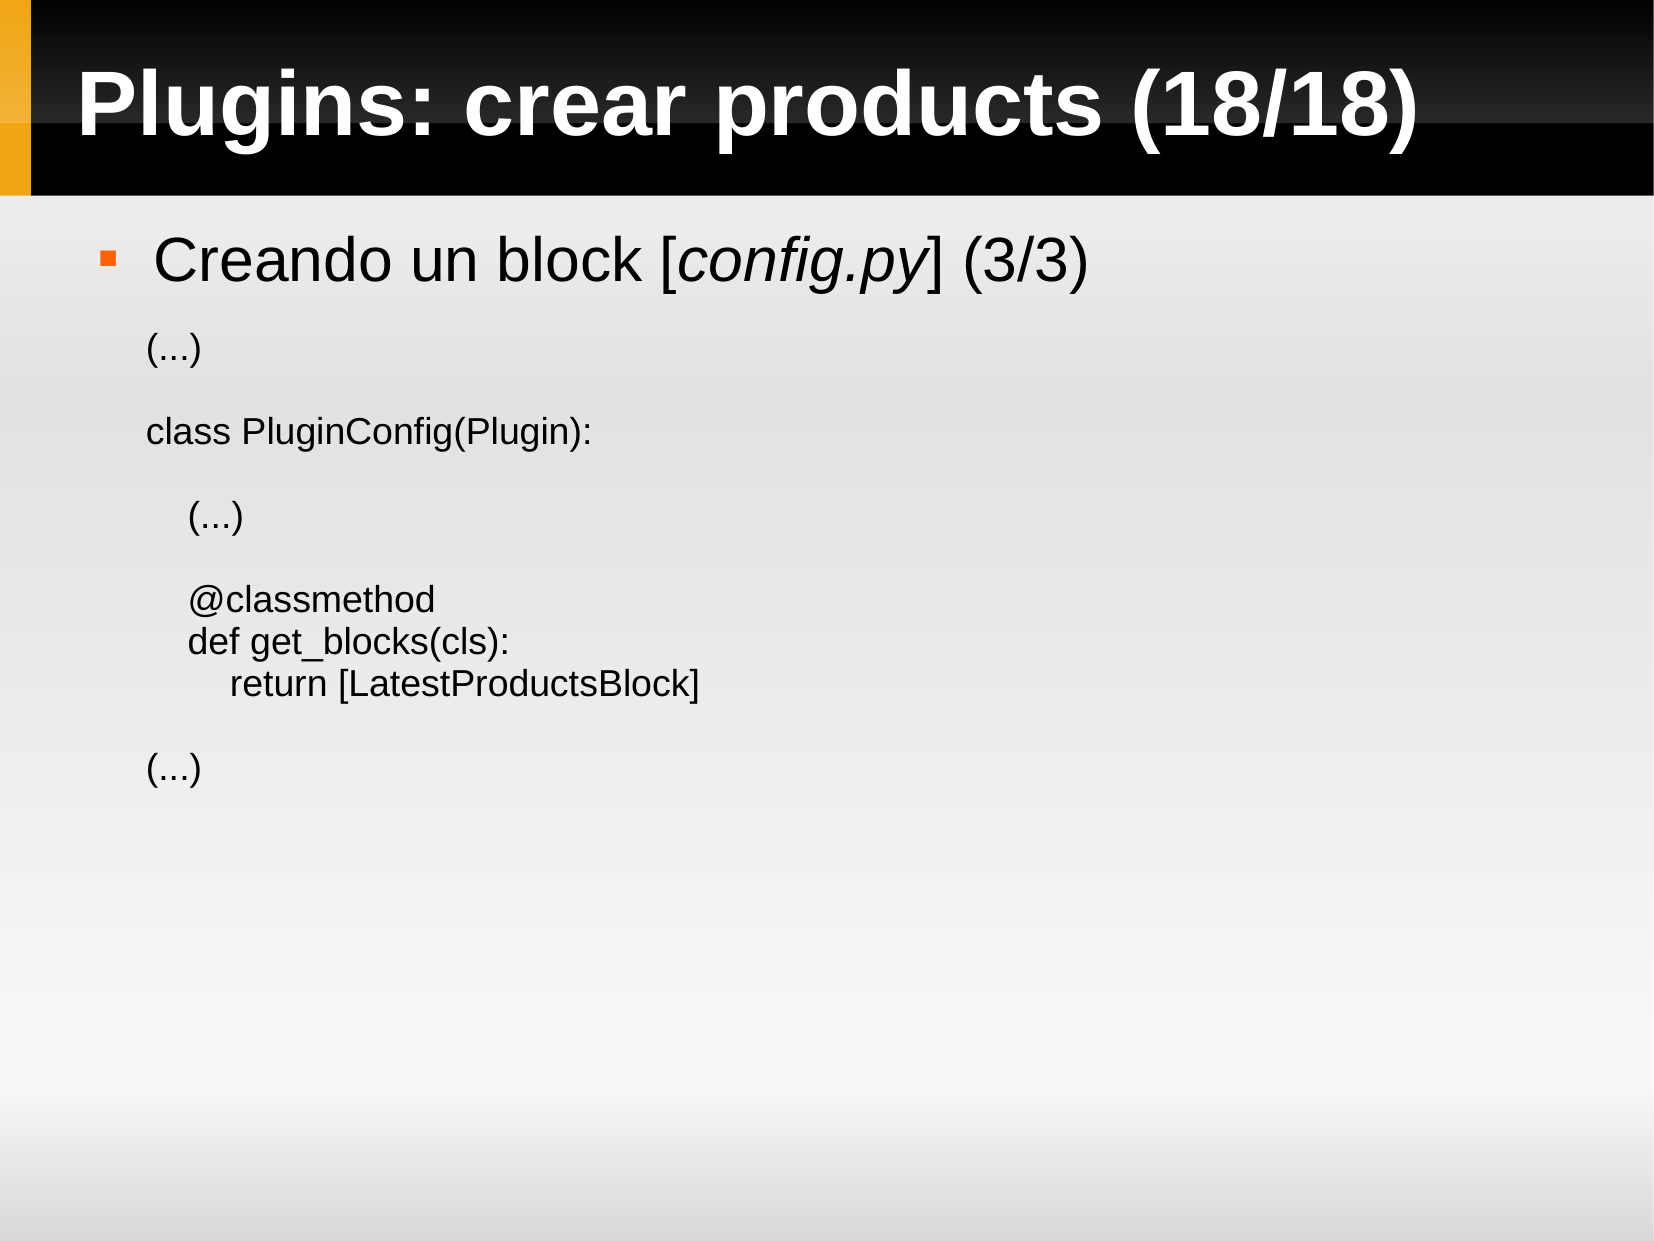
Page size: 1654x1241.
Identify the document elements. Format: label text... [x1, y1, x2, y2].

picture [0, 0, 1654, 1241]
list Creando un block [config.py] (3/3) [82, 225, 1571, 1044]
text_box (...) class PluginConfig(Plugin): (...) @classmethod def get_blocks(cls): return [LatestProductsBlock] (...) [130, 318, 1654, 1241]
title Plugins: crear products (18/18) [76, 0, 1565, 208]
